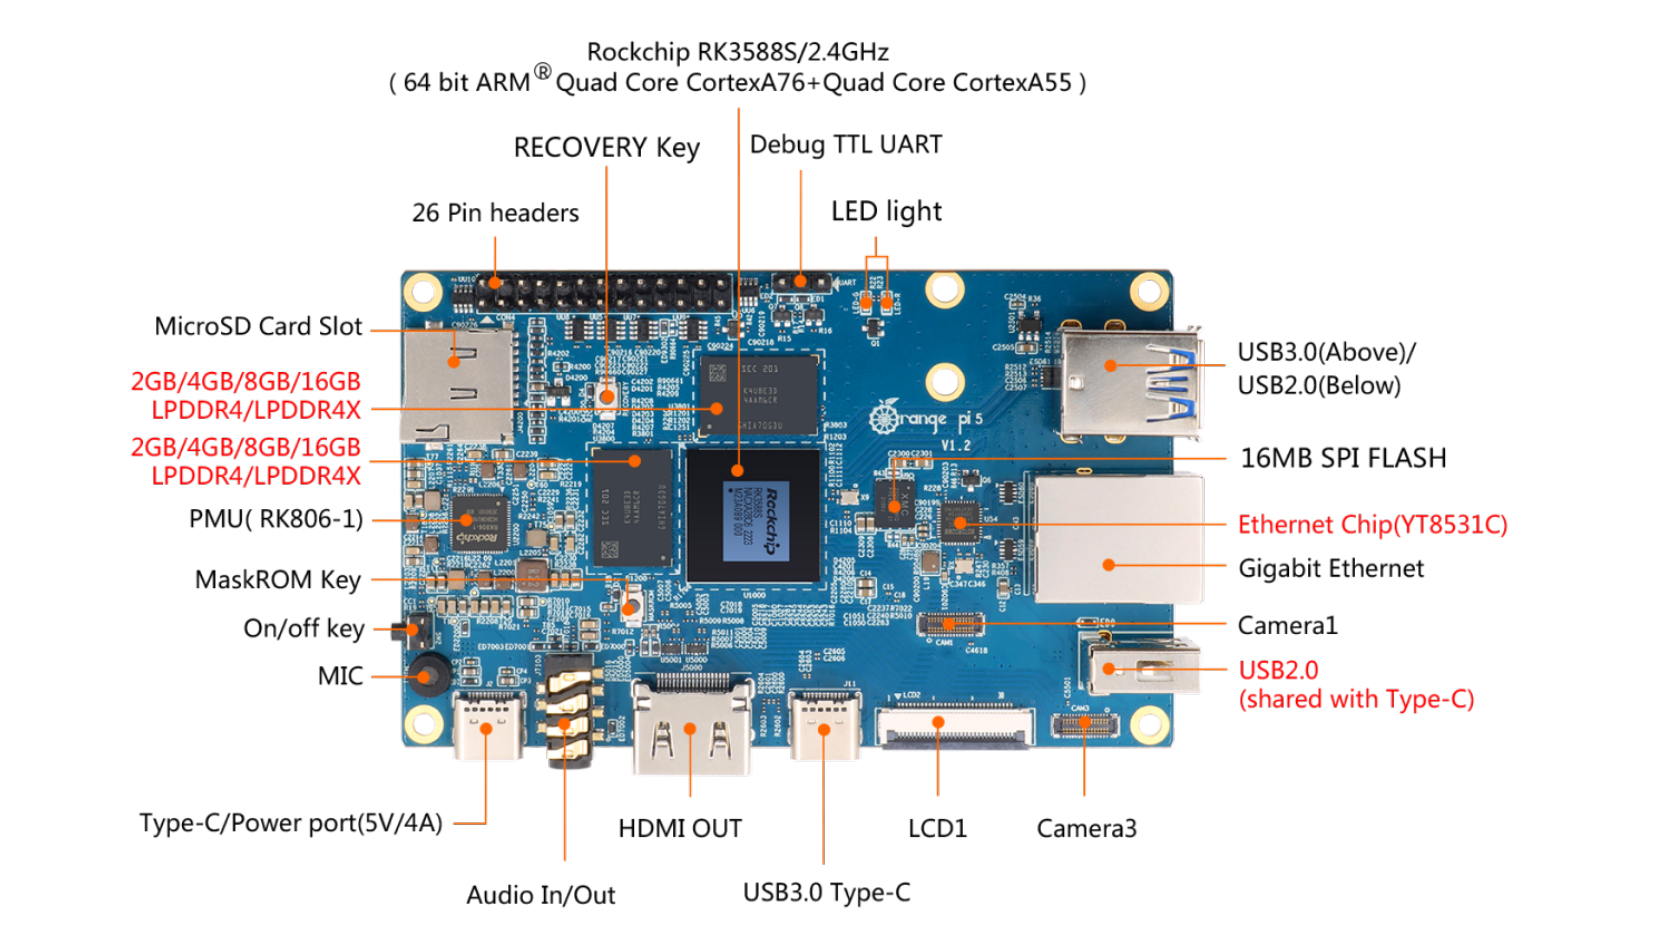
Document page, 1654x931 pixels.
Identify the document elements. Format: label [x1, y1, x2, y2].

picture [113, 13, 1542, 931]
